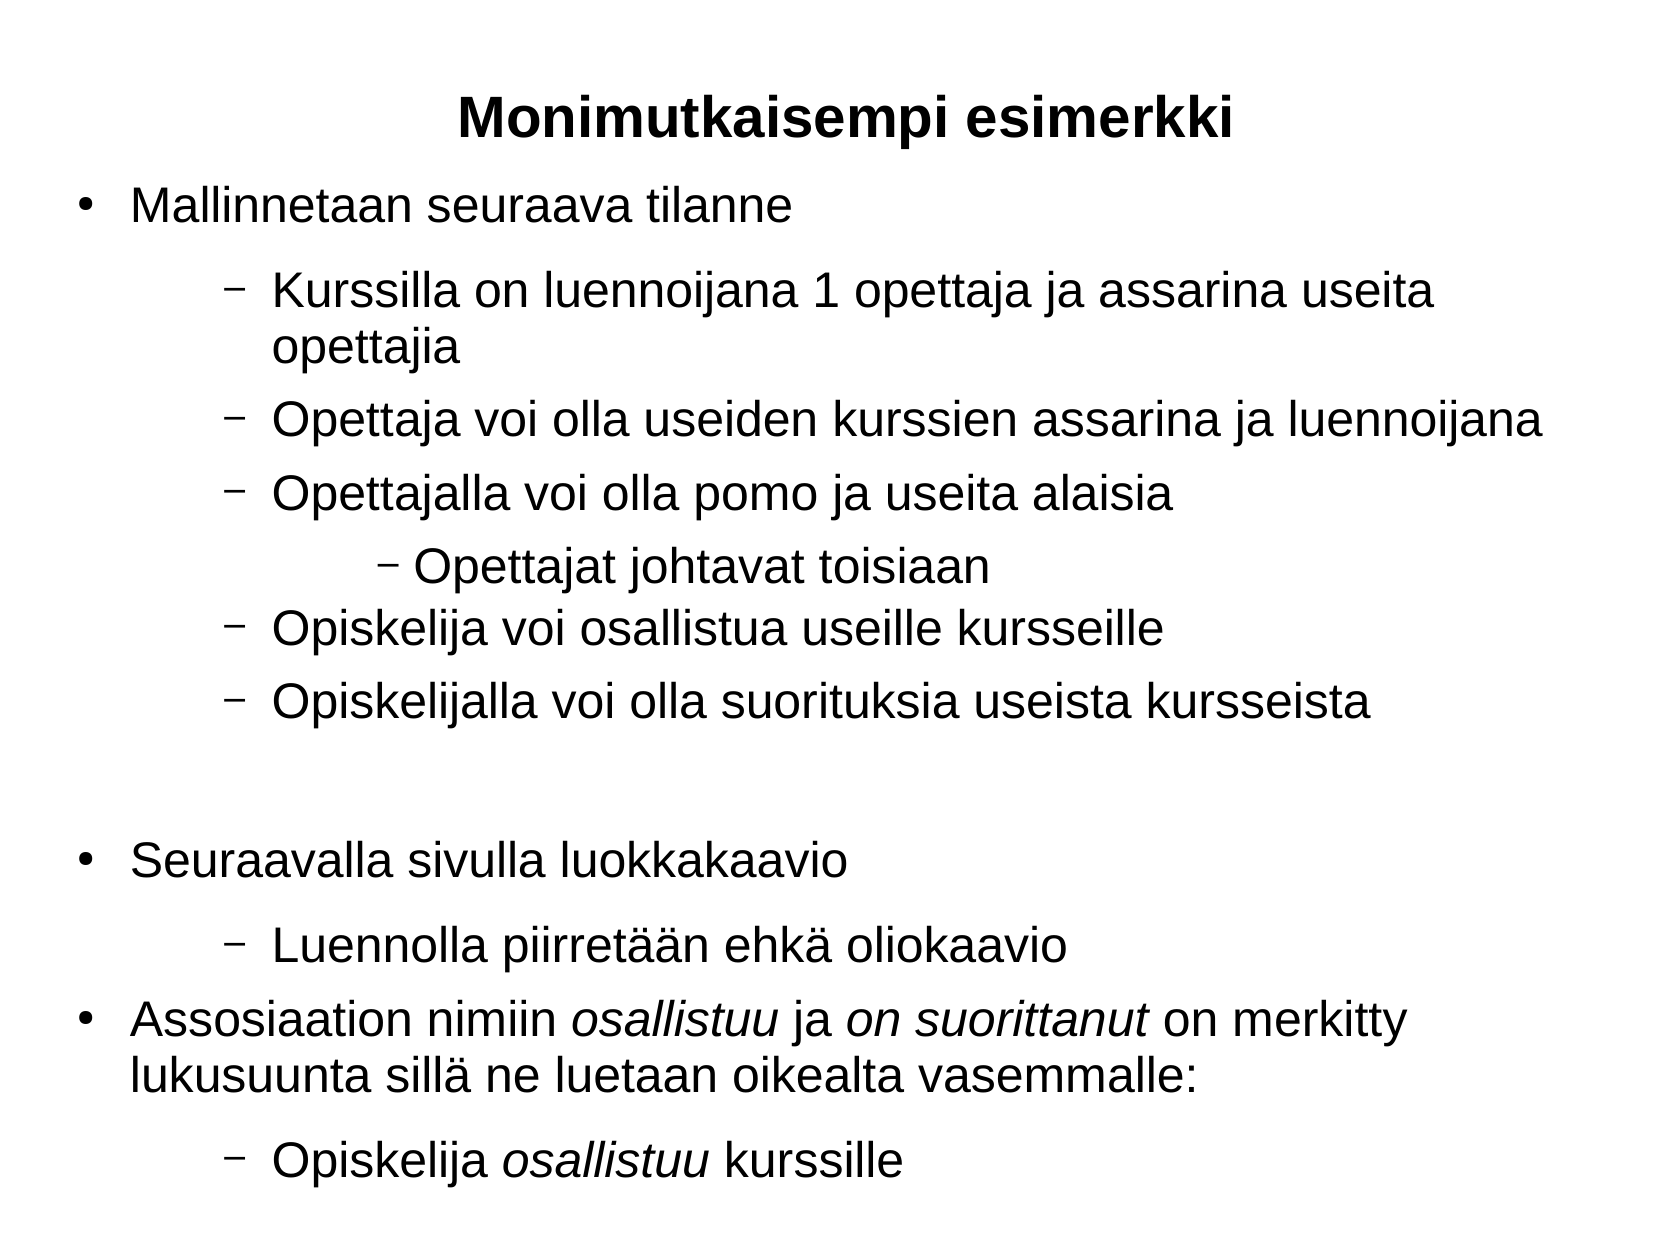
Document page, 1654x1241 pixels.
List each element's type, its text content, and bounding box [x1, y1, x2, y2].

list Mallinnetaan seuraava tilanne Kurssilla on luennoijana 1 opettaja ja assarina useita opettajia Opettaja voi olla useiden kurssien assarina ja luennoijana Opettajalla voi olla pomo ja useita alaisia Opettajat johtavat toisiaan Opiskelija voi osallistua useille kursseille Opiskelijalla voi olla suorituksia useista kursseista Seuraavalla sivulla luokkakaavio Luennolla piirretään ehkä oliokaavio Assosiaation nimiin osallistuu ja on suorittanut on merkitty lukusuunta sillä ne luetaan oikealta vasemmalle: Opiskelija osallistuu kurssille [59, 177, 1571, 1241]
title Monimutkaisempi esimerkki [82, 56, 1595, 178]
